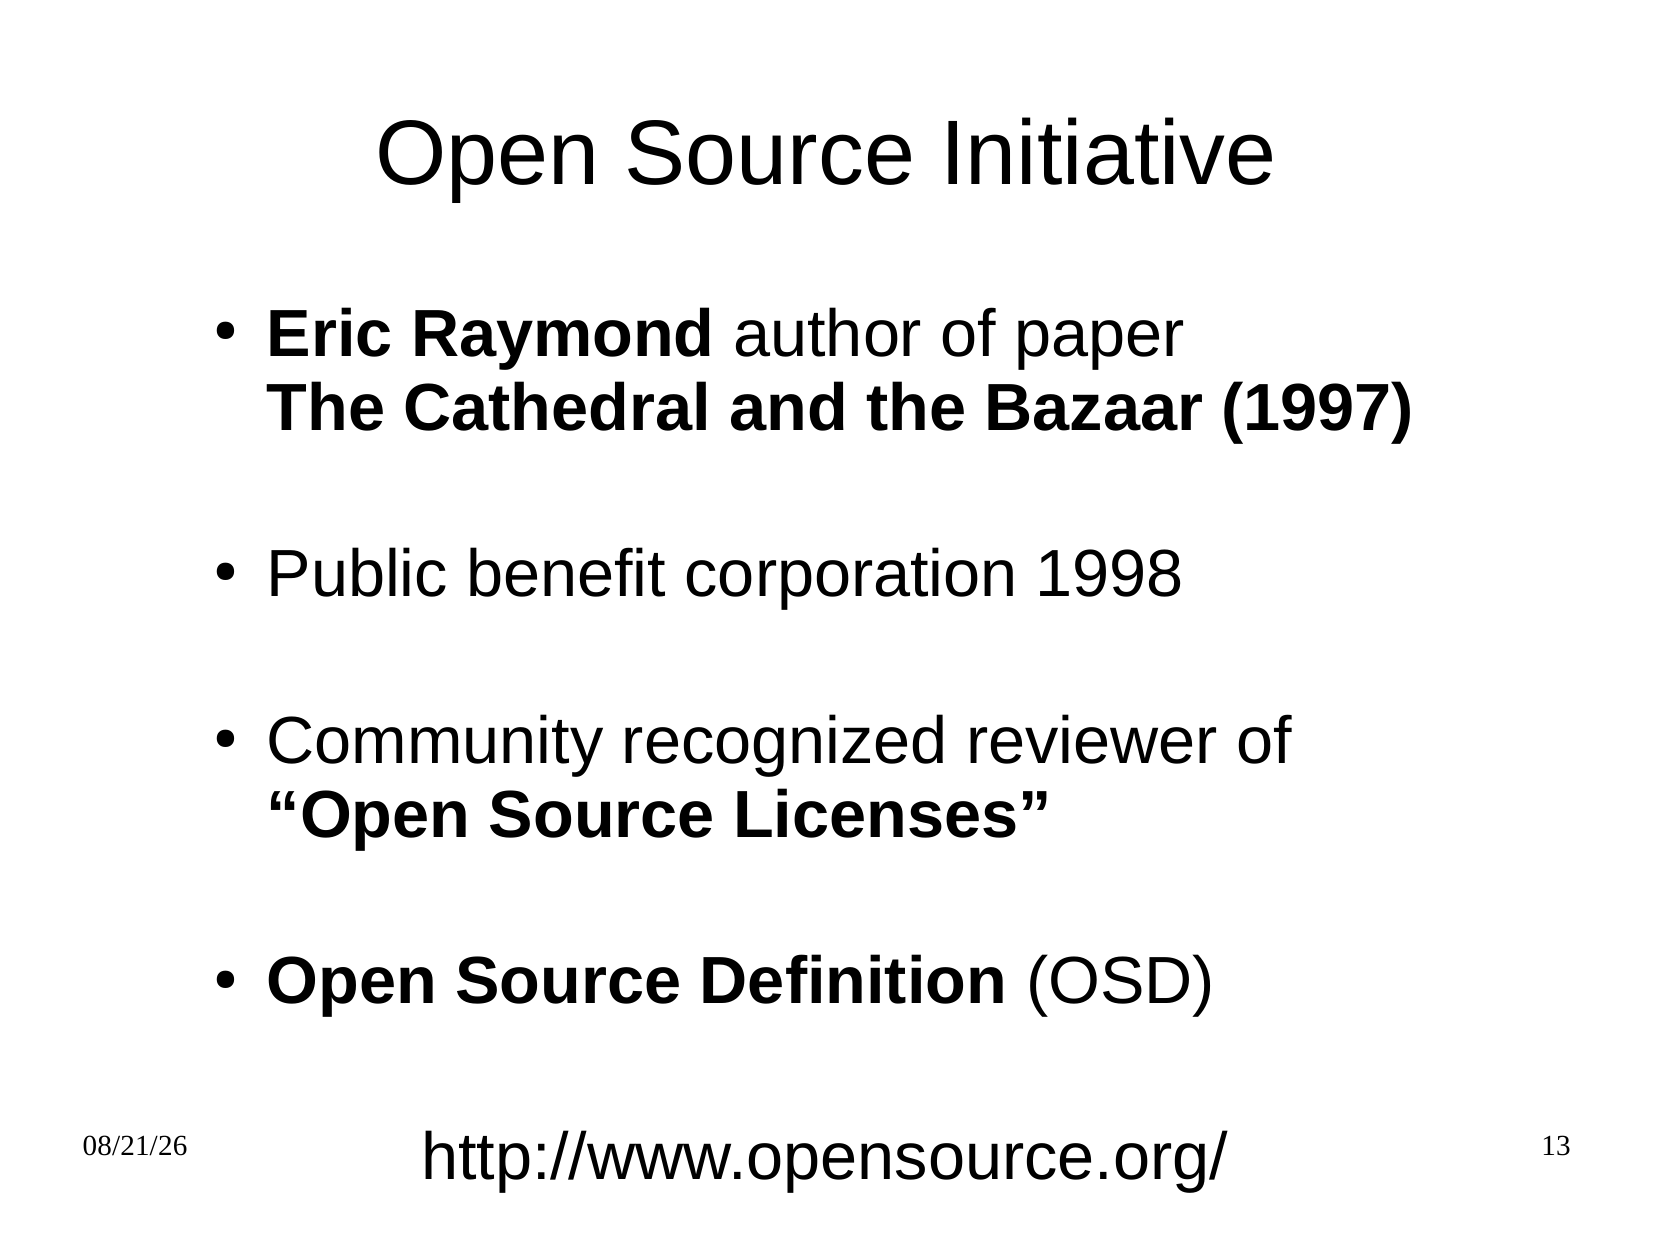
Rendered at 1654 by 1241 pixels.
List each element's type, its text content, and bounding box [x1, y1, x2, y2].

text_box http://www.opensource.org/ [337, 1111, 1313, 1201]
list Eric Raymond author of paper The Cathedral and the Bazaar (1997) Public benefit corporation 1998 Community recognized reviewer of “Open Source Licenses” Open Source Definition (OSD) [181, 287, 1501, 1107]
title Open Source Initiative [82, 49, 1571, 257]
